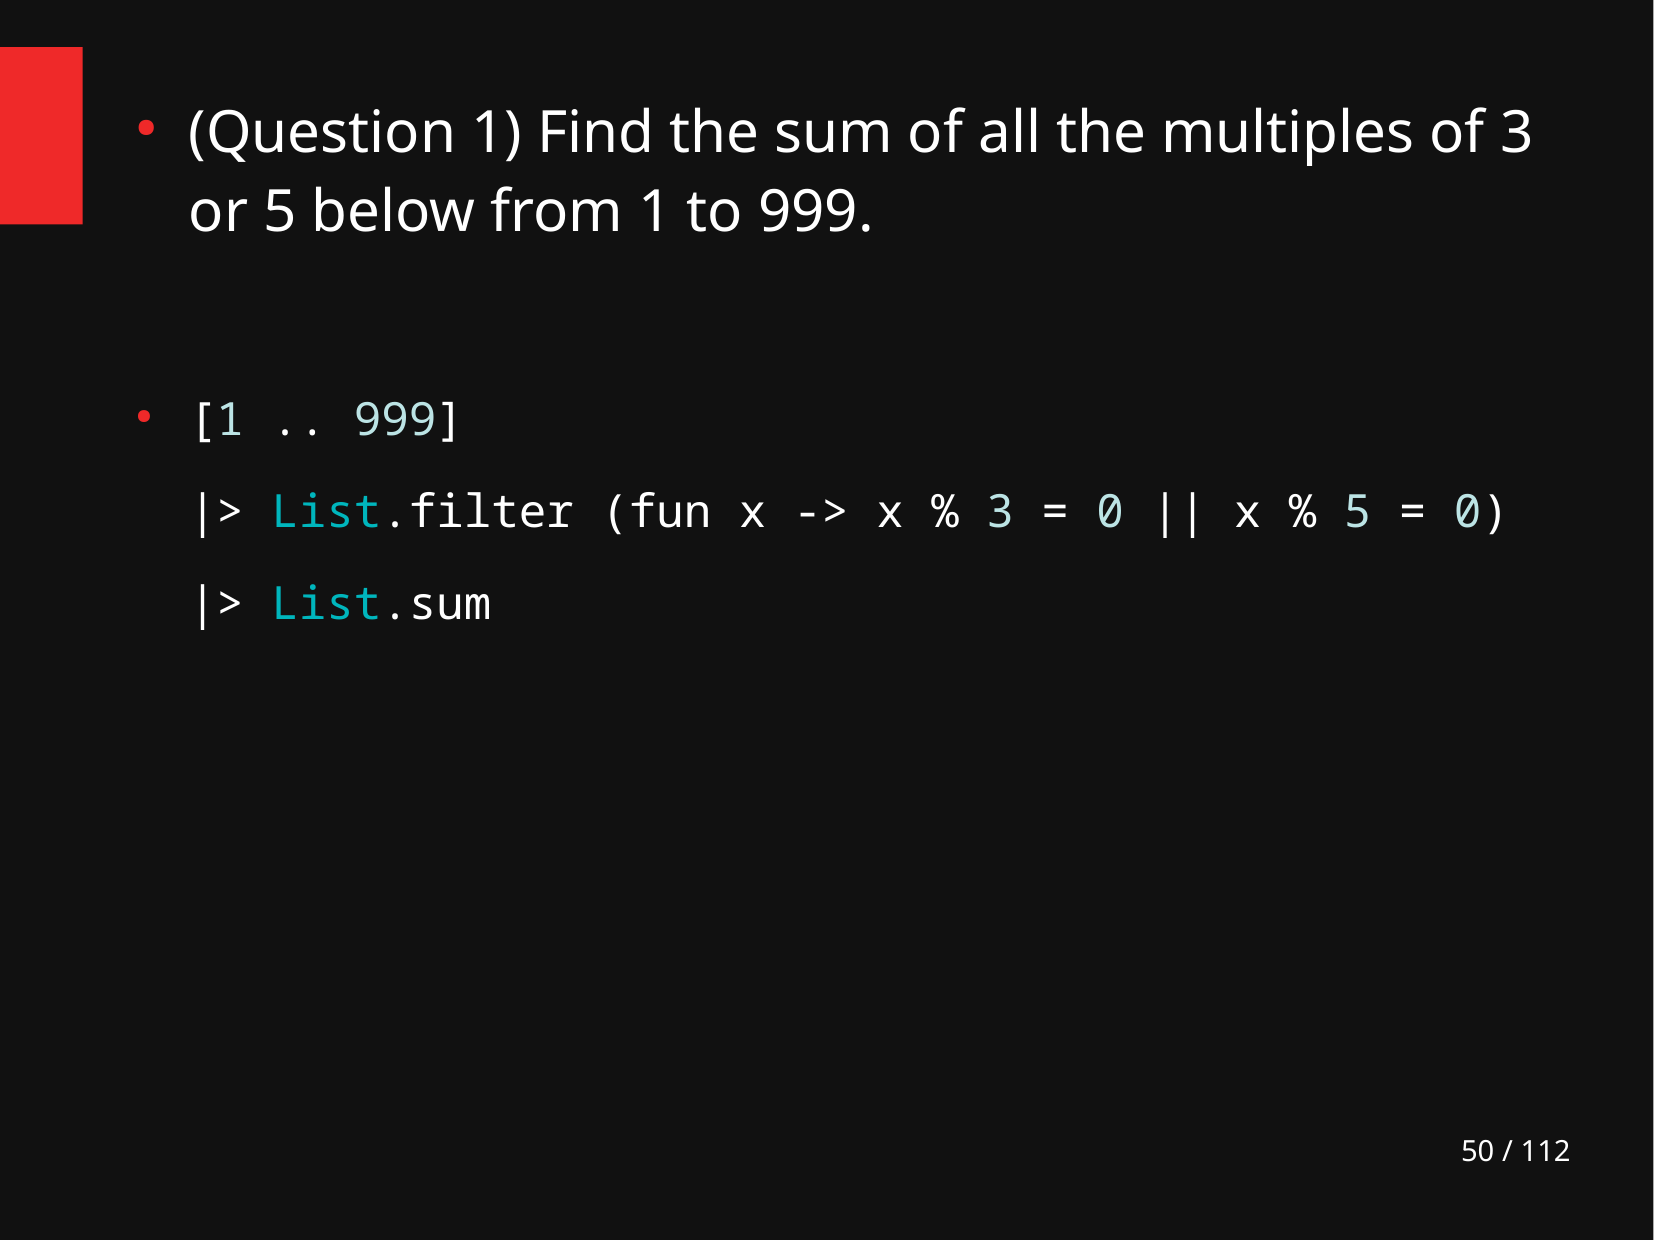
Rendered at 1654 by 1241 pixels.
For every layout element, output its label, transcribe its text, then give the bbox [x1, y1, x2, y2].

list (Question 1) Find the sum of all the multiples of 3 or 5 below from 1 to 999. [1 .. 999] |> List.filter (fun x -> x % 3 = 0 || x % 5 = 0) |> List.sum [118, 90, 1536, 1074]
